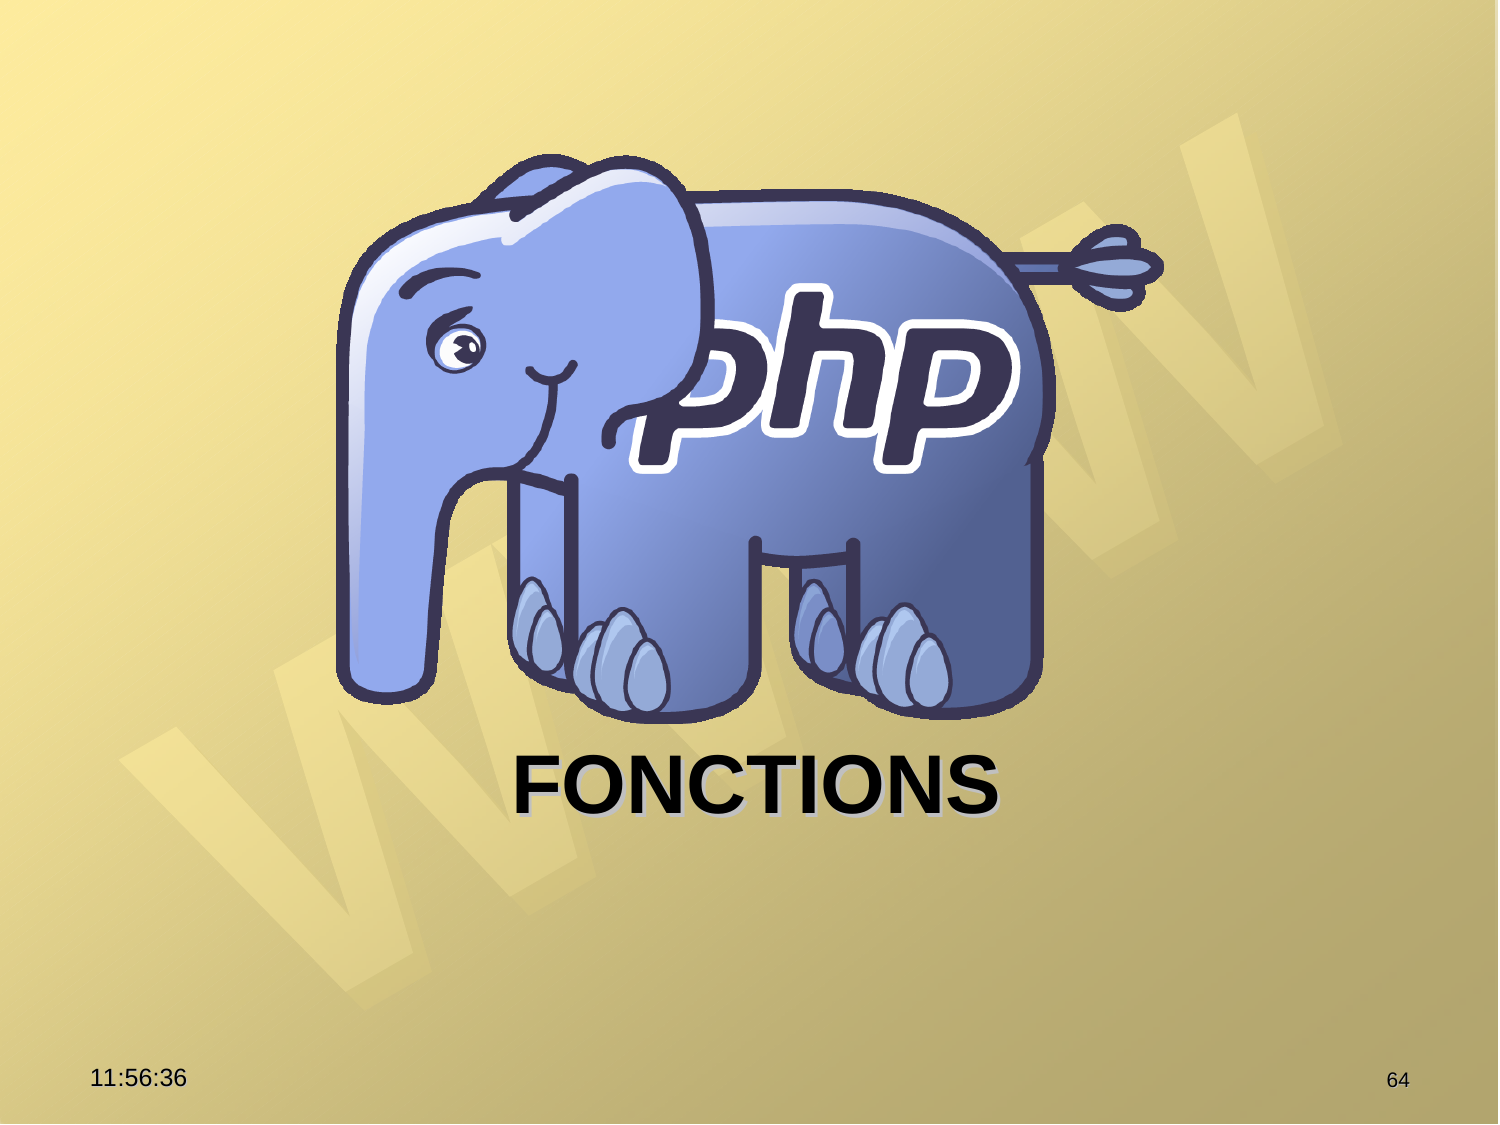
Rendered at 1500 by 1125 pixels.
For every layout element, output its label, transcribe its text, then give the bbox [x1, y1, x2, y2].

text_box 18:45:30 [74, 1058, 426, 1100]
picture [336, 154, 1164, 722]
text_box <numéro> [1074, 1058, 1426, 1100]
title FONCTIONS [118, 722, 1394, 947]
